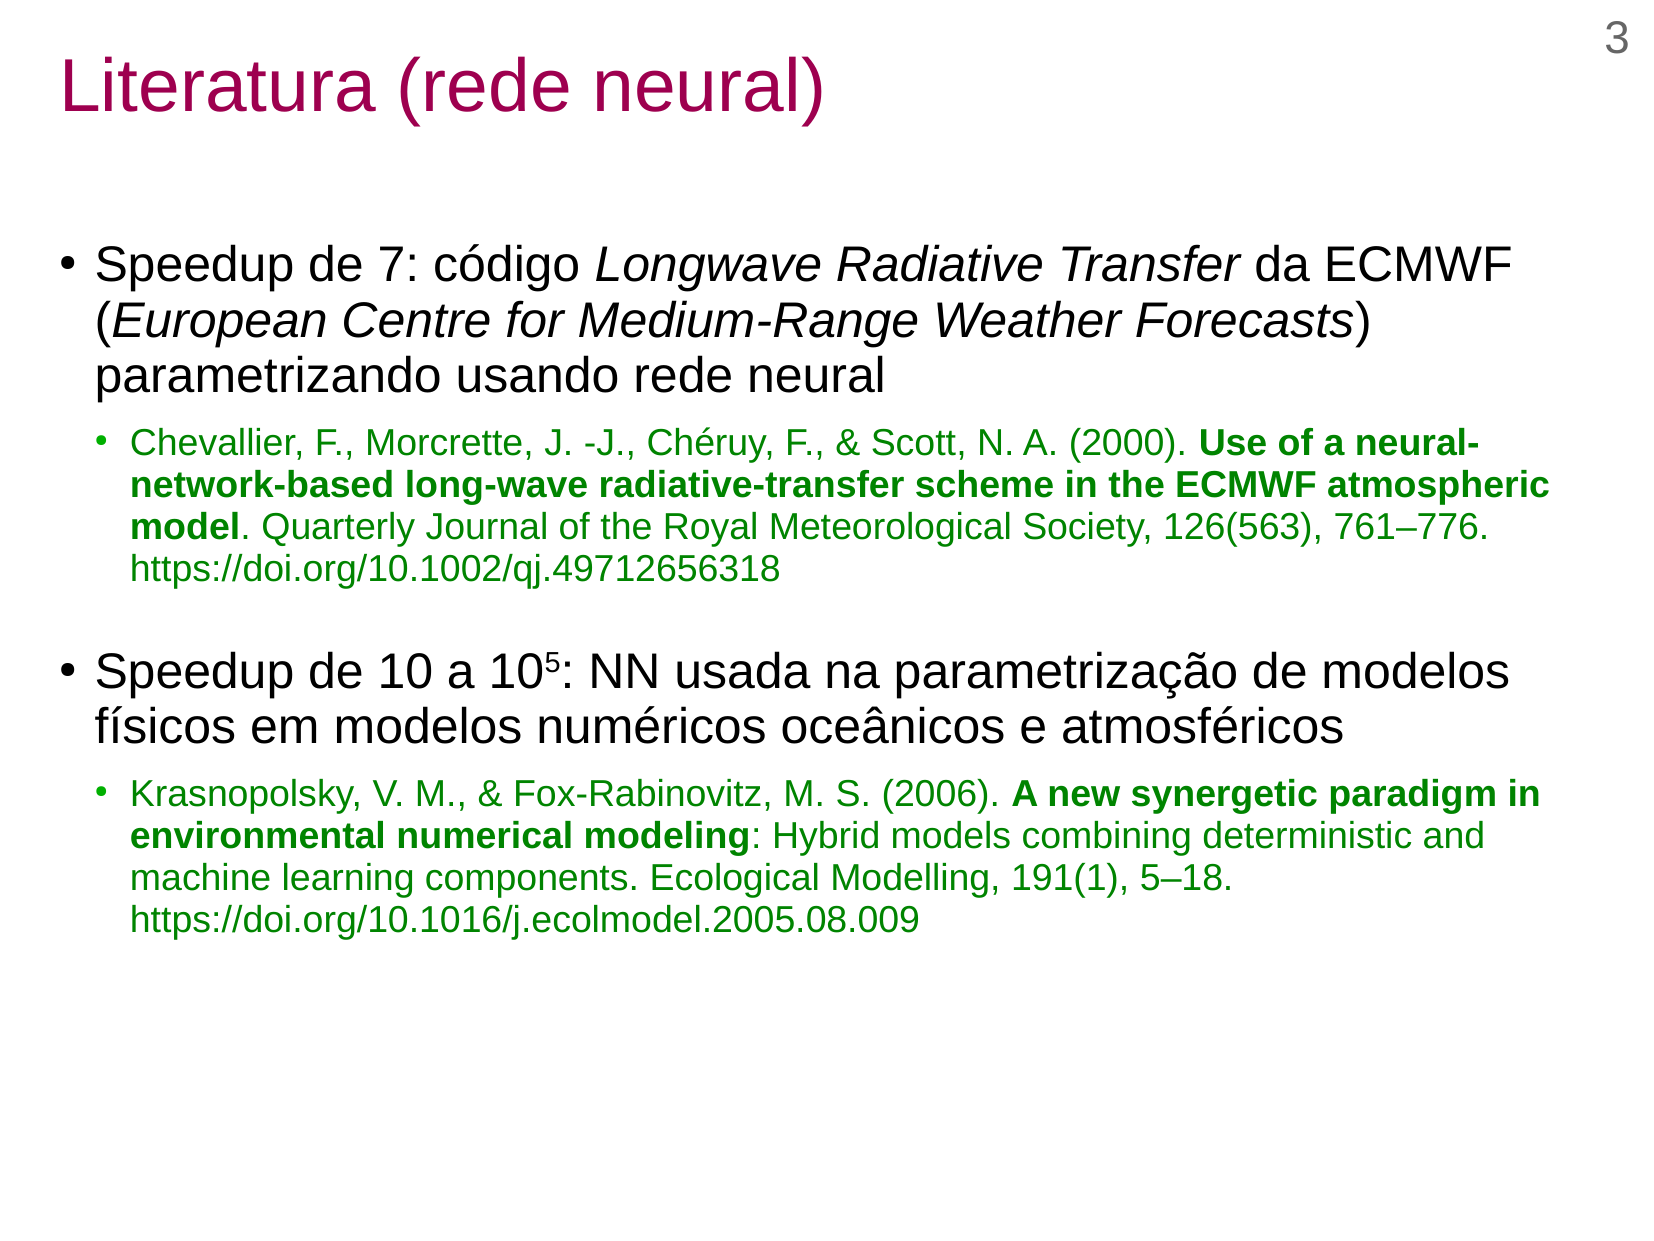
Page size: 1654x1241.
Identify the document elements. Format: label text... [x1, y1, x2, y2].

list Speedup de 7: código Longwave Radiative Transfer da ECMWF (European Centre for Medium-Range Weather Forecasts) parametrizando usando rede neural Chevallier, F., Morcrette, J. ‐J., Chéruy, F., & Scott, N. A. (2000). Use of a neural‐network‐based long‐wave radiative‐transfer scheme in the ECMWF atmospheric model. Quarterly Journal of the Royal Meteorological Society, 126(563), 761–776. https://doi.org/10.1002/qj.49712656318 Speedup de 10 a 105: NN usada na parametrização de modelos físicos em modelos numéricos oceânicos e atmosféricos Krasnopolsky, V. M., & Fox-Rabinovitz, M. S. (2006). A new synergetic paradigm in environmental numerical modeling: Hybrid models combining deterministic and machine learning components. Ecological Modelling, 191(1), 5–18. https://doi.org/10.1016/j.ecolmodel.2005.08.009 [59, 236, 1595, 1211]
title Literatura (rede neural) [59, 29, 1595, 148]
